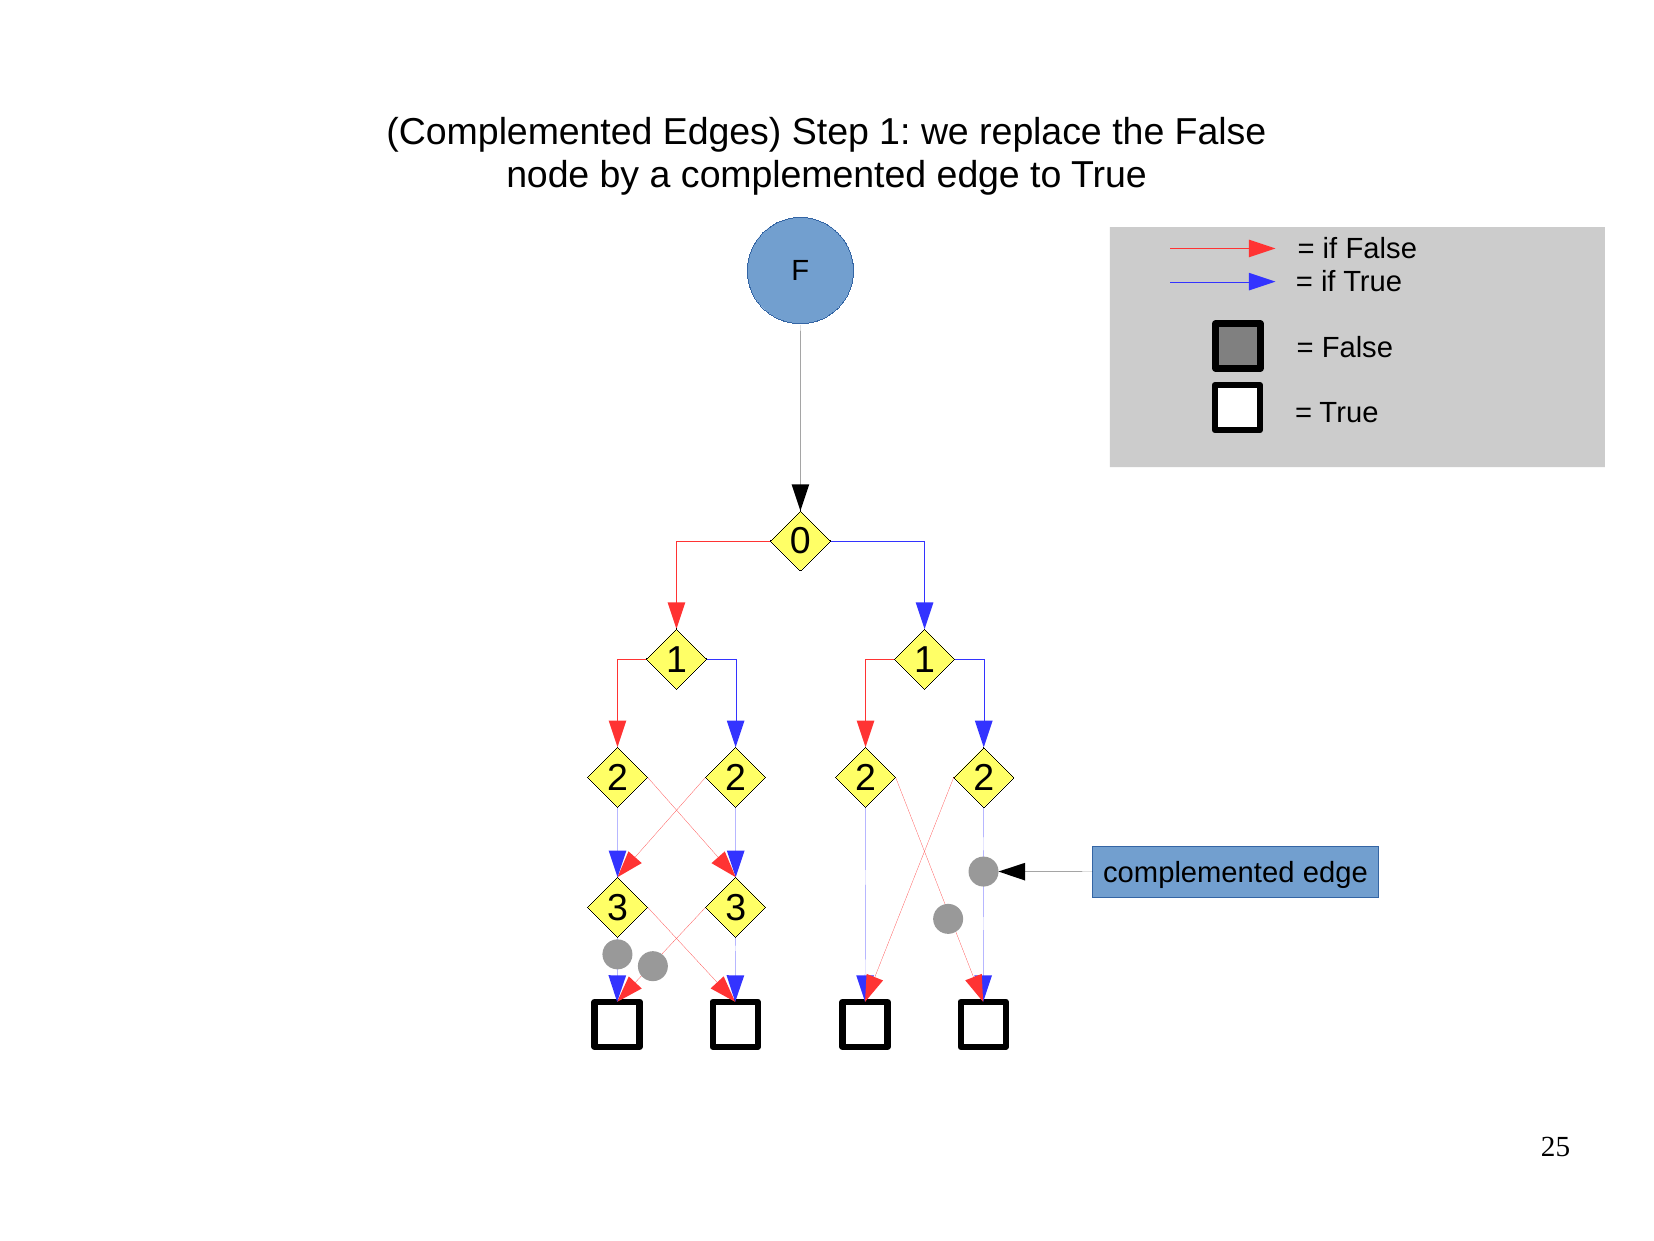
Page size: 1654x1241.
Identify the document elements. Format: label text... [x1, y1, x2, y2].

text_box 2 [954, 747, 1014, 808]
text_box [1215, 385, 1261, 431]
title (Complemented Edges) Step 1: we replace the False node by a complemented edge to True [82, 49, 1571, 257]
text_box [594, 1001, 640, 1047]
text_box [637, 951, 668, 982]
text_box 3 [705, 877, 766, 938]
text_box 1 [894, 629, 955, 690]
text_box [1215, 323, 1261, 369]
text_box 2 [587, 747, 648, 808]
text_box 2 [835, 747, 896, 808]
text_box 0 [770, 510, 831, 571]
text_box complemented edge [1092, 846, 1379, 898]
text_box [712, 1001, 758, 1047]
text_box 2 [705, 747, 766, 808]
text_box 1 [646, 628, 707, 690]
text_box [602, 939, 633, 970]
text_box [968, 856, 999, 887]
text_box [842, 1001, 888, 1047]
text_box 3 [587, 877, 648, 938]
text_box F [747, 217, 854, 324]
text_box [933, 903, 964, 934]
text_box [960, 1001, 1006, 1047]
text_box = if False = if True = False = True [1109, 227, 1605, 468]
